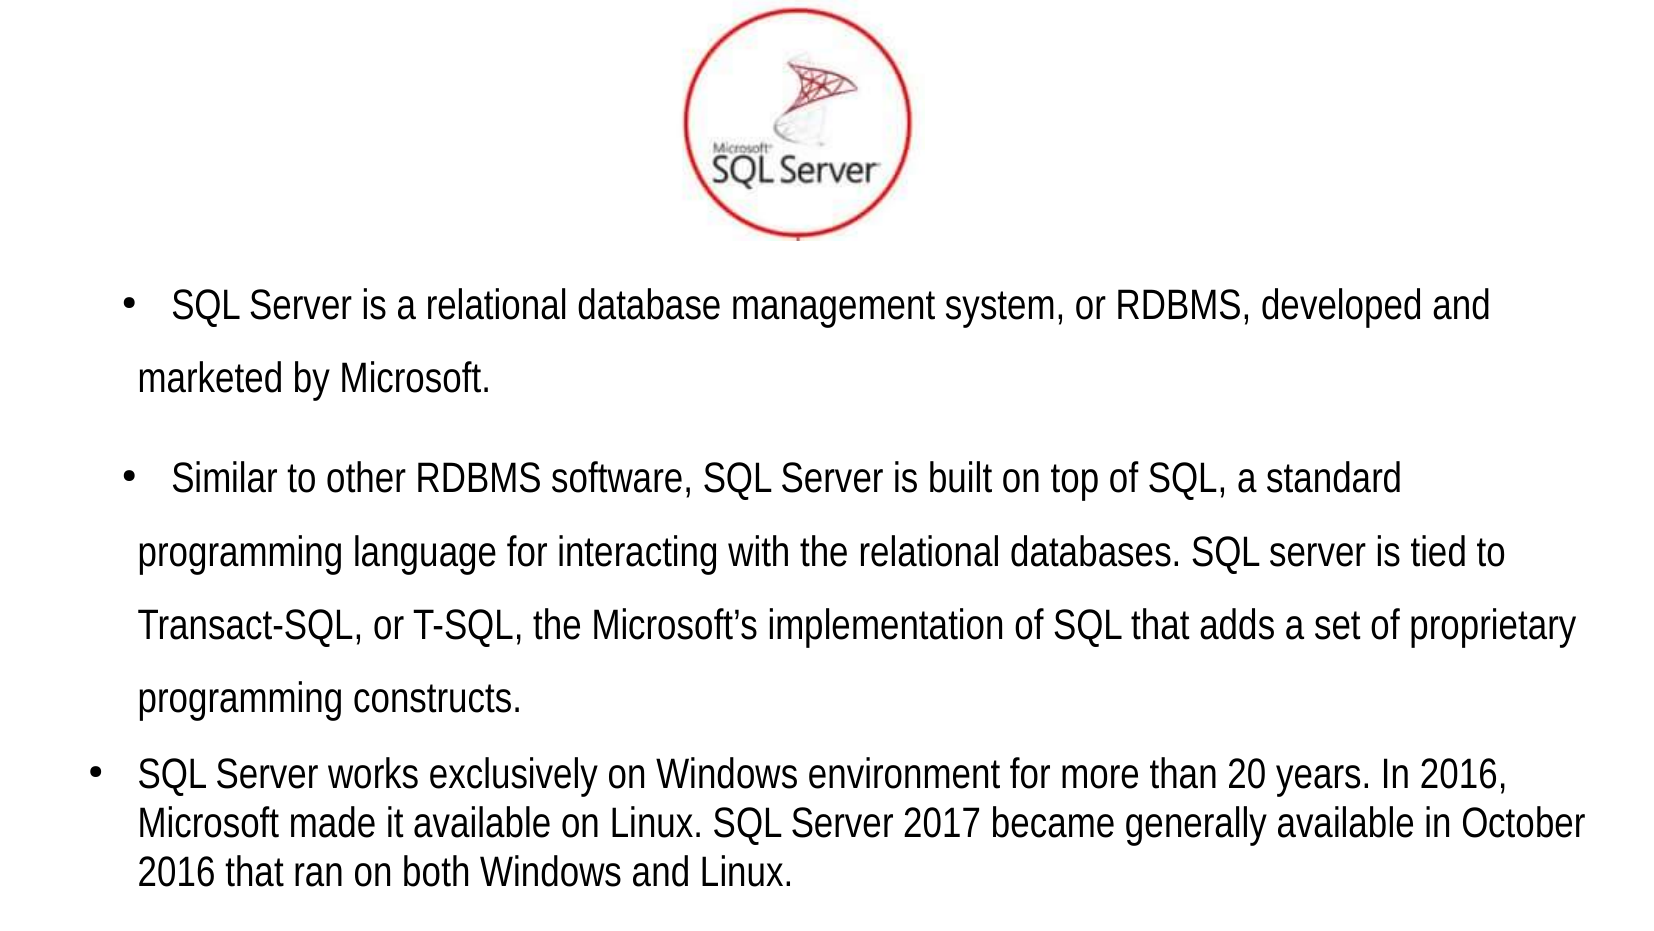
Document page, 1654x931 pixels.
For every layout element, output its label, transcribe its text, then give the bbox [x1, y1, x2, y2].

picture [675, 0, 925, 241]
list SQL Server is a relational database management system, or RDBMS, developed and marketed by Microsoft. Similar to other RDBMS software, SQL Server is built on top of SQL, a standard programming language for interacting with the relational databases. SQL server is tied to Transact-SQL, or T-SQL, the Microsoft’s implementation of SQL that adds a set of proprietary programming constructs. SQL Server works exclusively on Windows environment for more than 20 years. In 2016, Microsoft made it available on Linux. SQL Server 2017 became generally available in October 2016 that ran on both Windows and Linux. [71, 255, 1606, 900]
